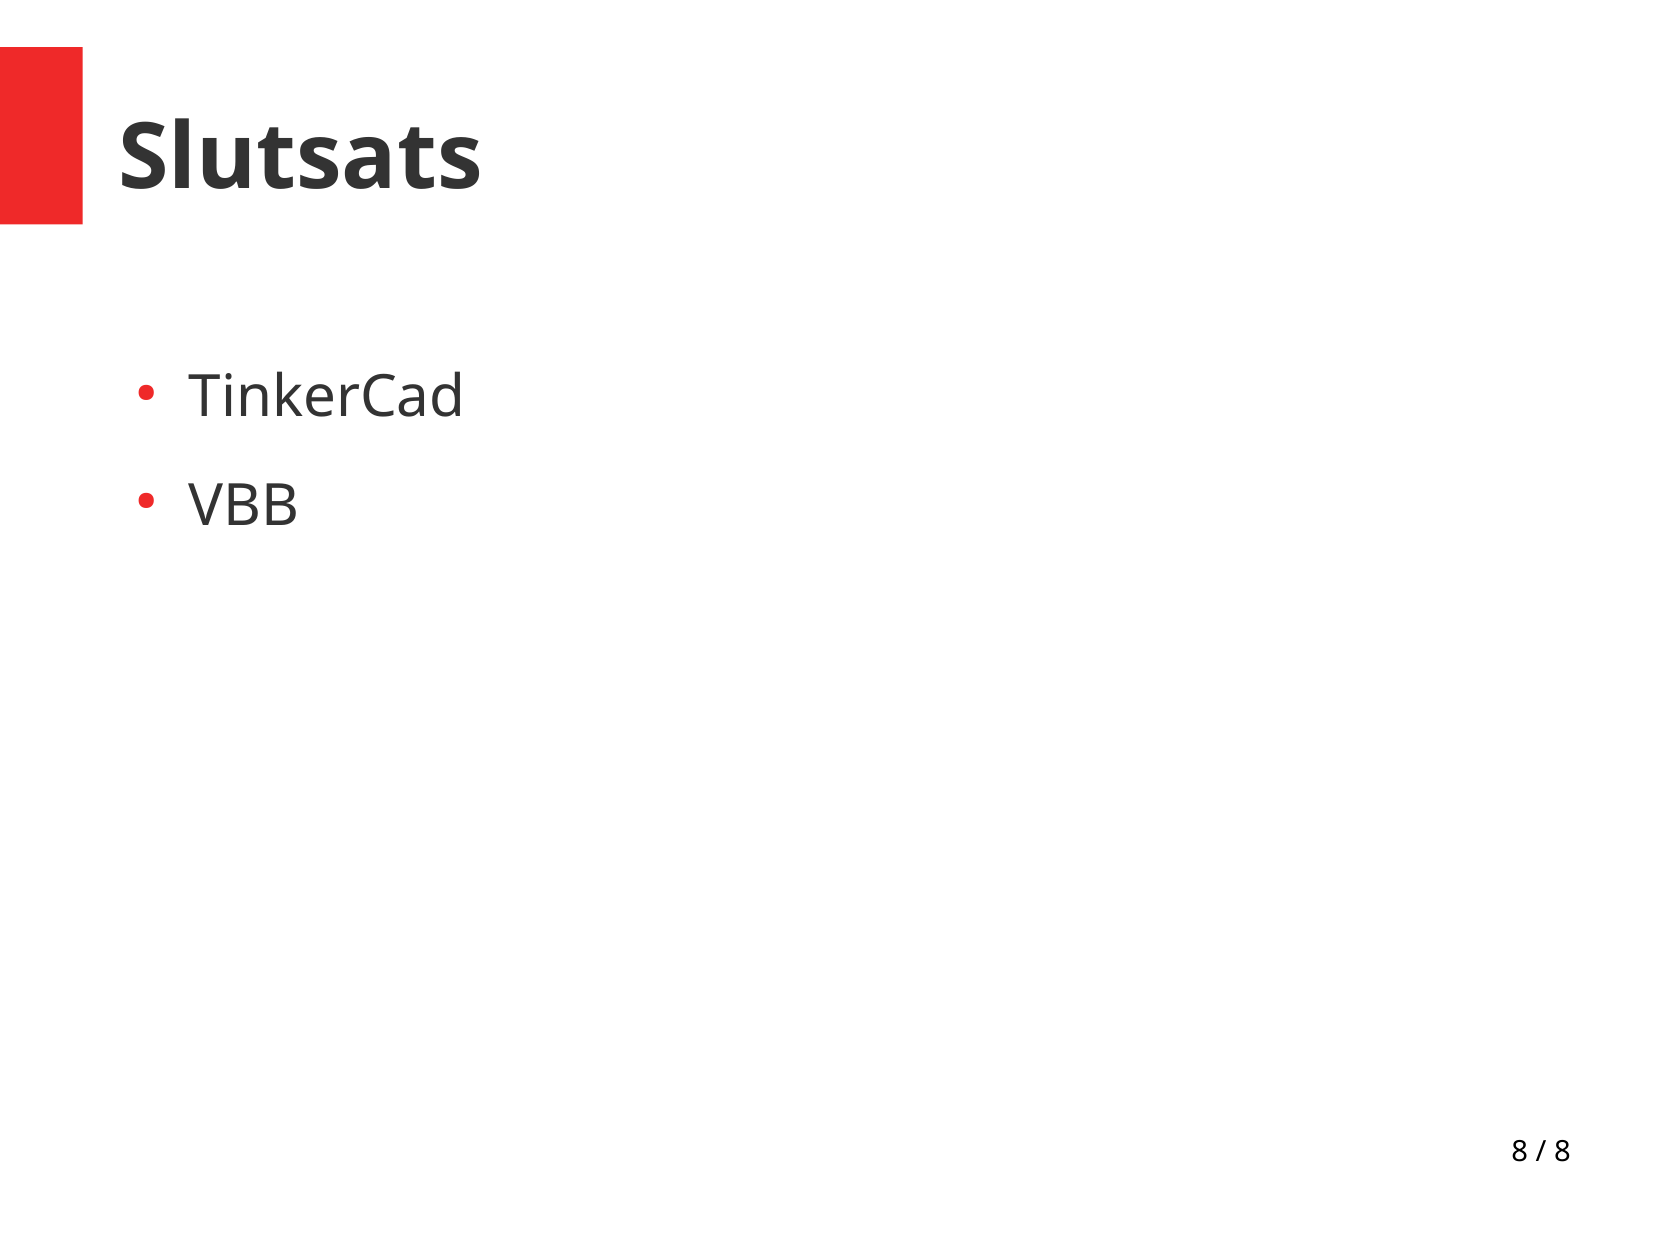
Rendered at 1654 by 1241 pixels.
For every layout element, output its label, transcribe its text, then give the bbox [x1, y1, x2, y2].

list TinkerCad VBB [118, 354, 1536, 1074]
title Slutsats [118, 49, 1571, 257]
